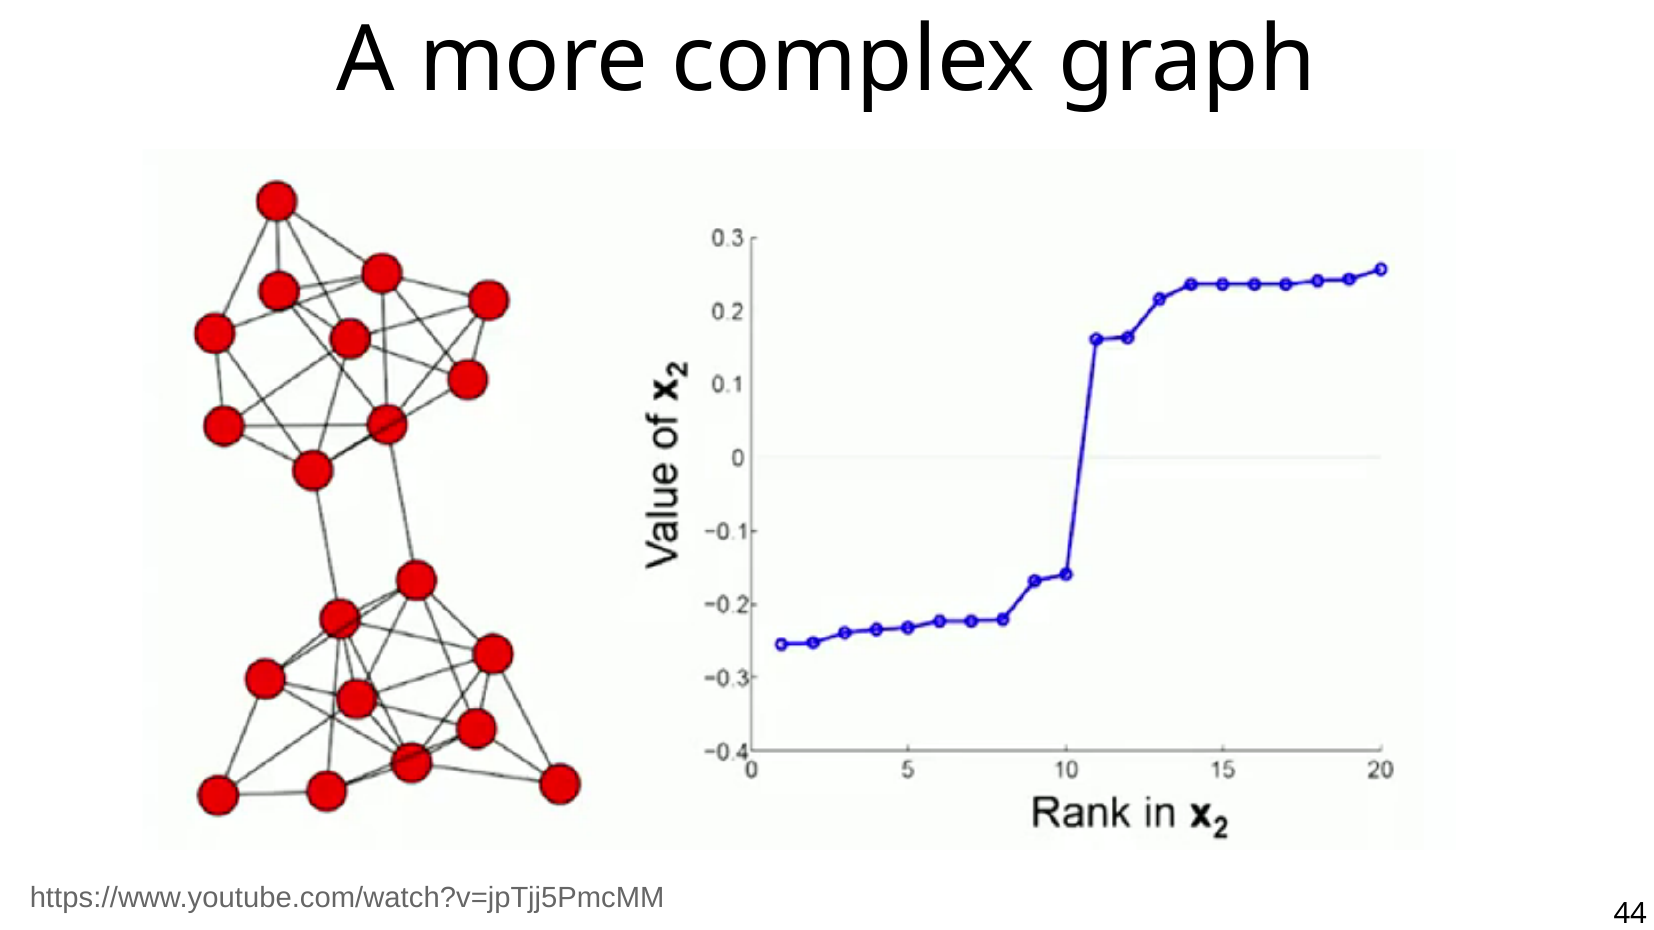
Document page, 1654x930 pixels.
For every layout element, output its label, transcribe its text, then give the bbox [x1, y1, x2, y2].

title A more complex graph [82, 3, 1571, 107]
text_box https://www.youtube.com/watch?v=jpTjj5PmcMM [15, 873, 976, 916]
picture [142, 149, 1456, 850]
